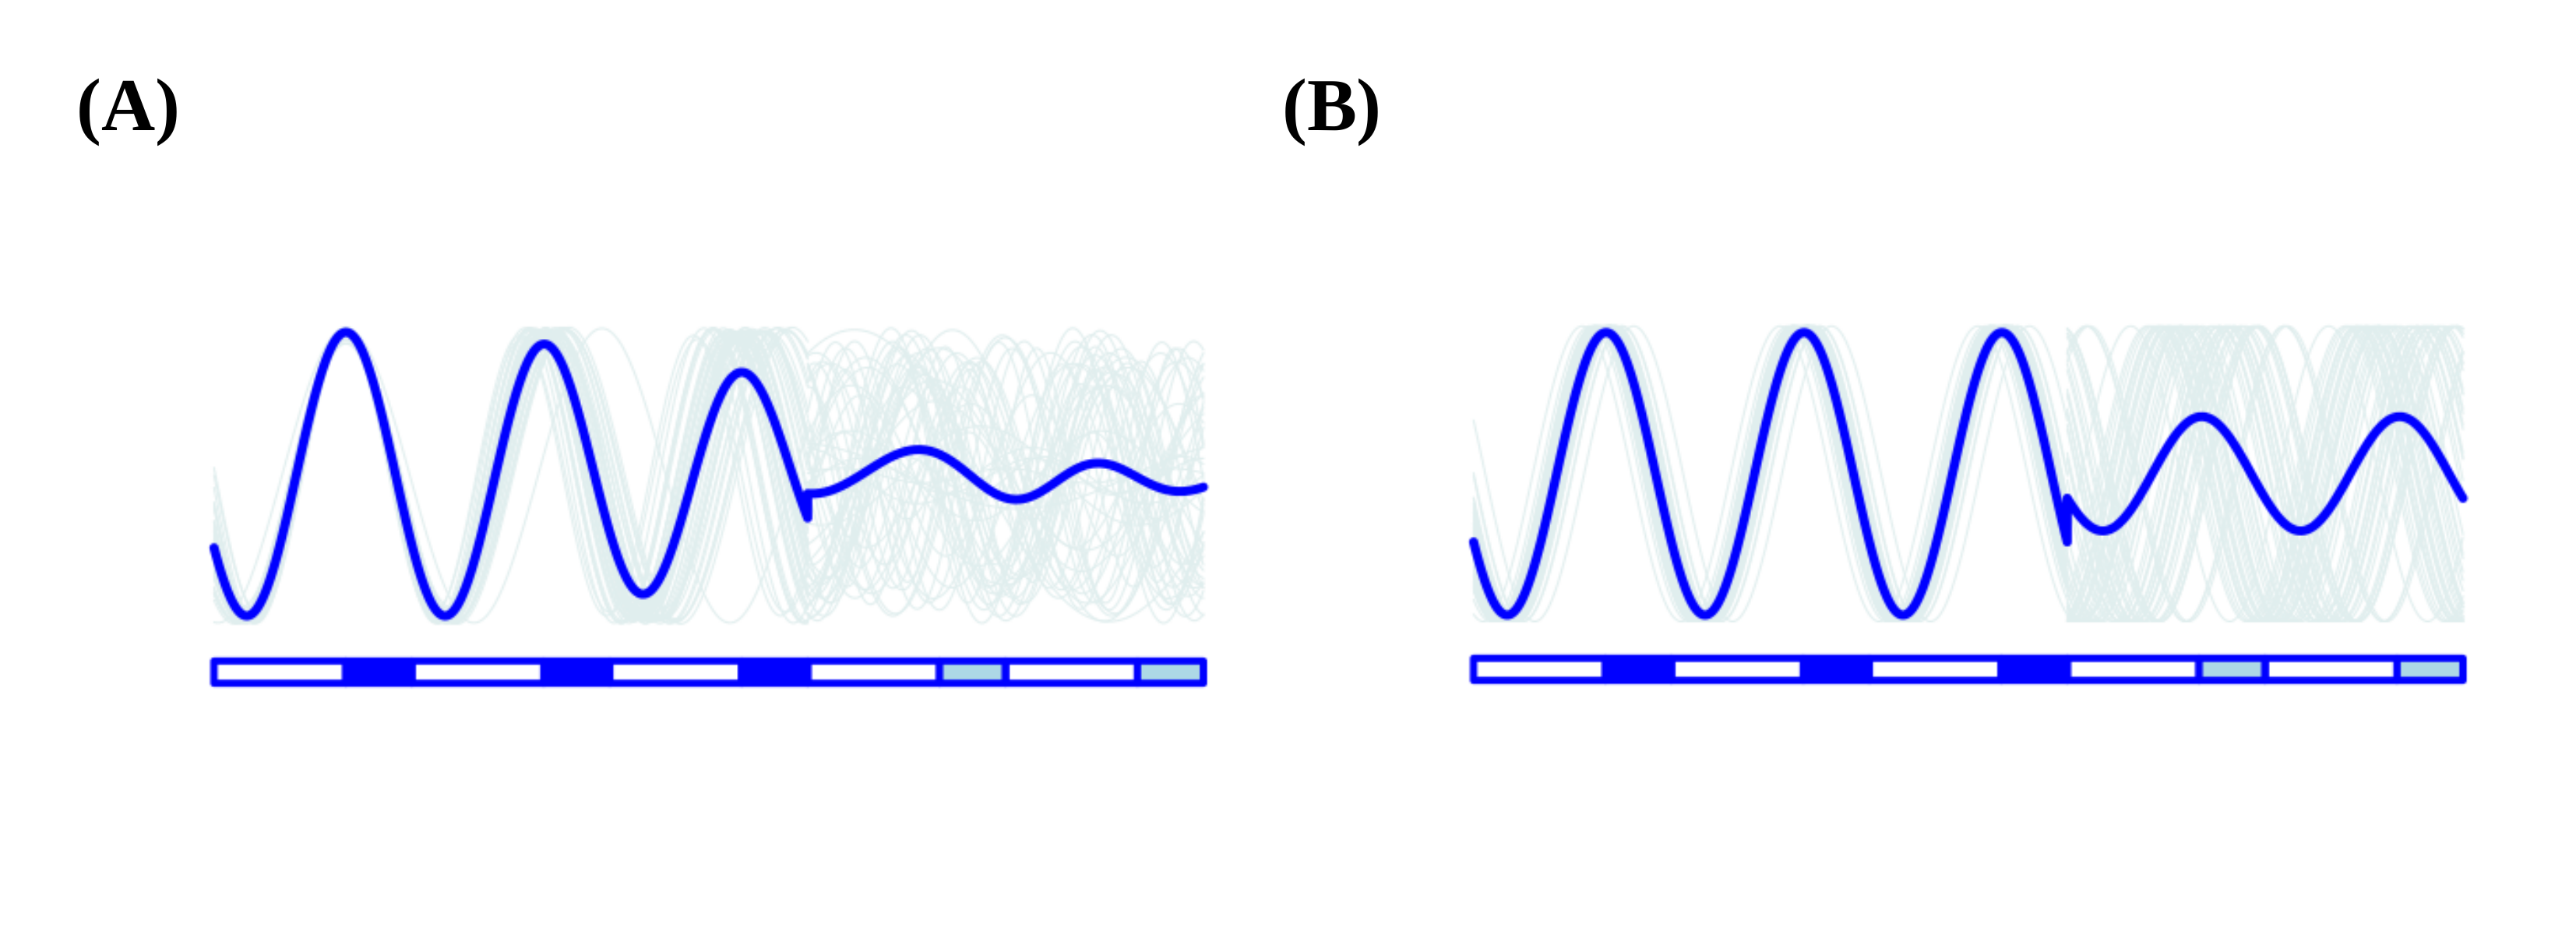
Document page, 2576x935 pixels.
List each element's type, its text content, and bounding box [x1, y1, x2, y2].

text_box (A) [47, 58, 335, 153]
picture [31, 93, 2575, 894]
text_box (B) [1252, 58, 1540, 153]
